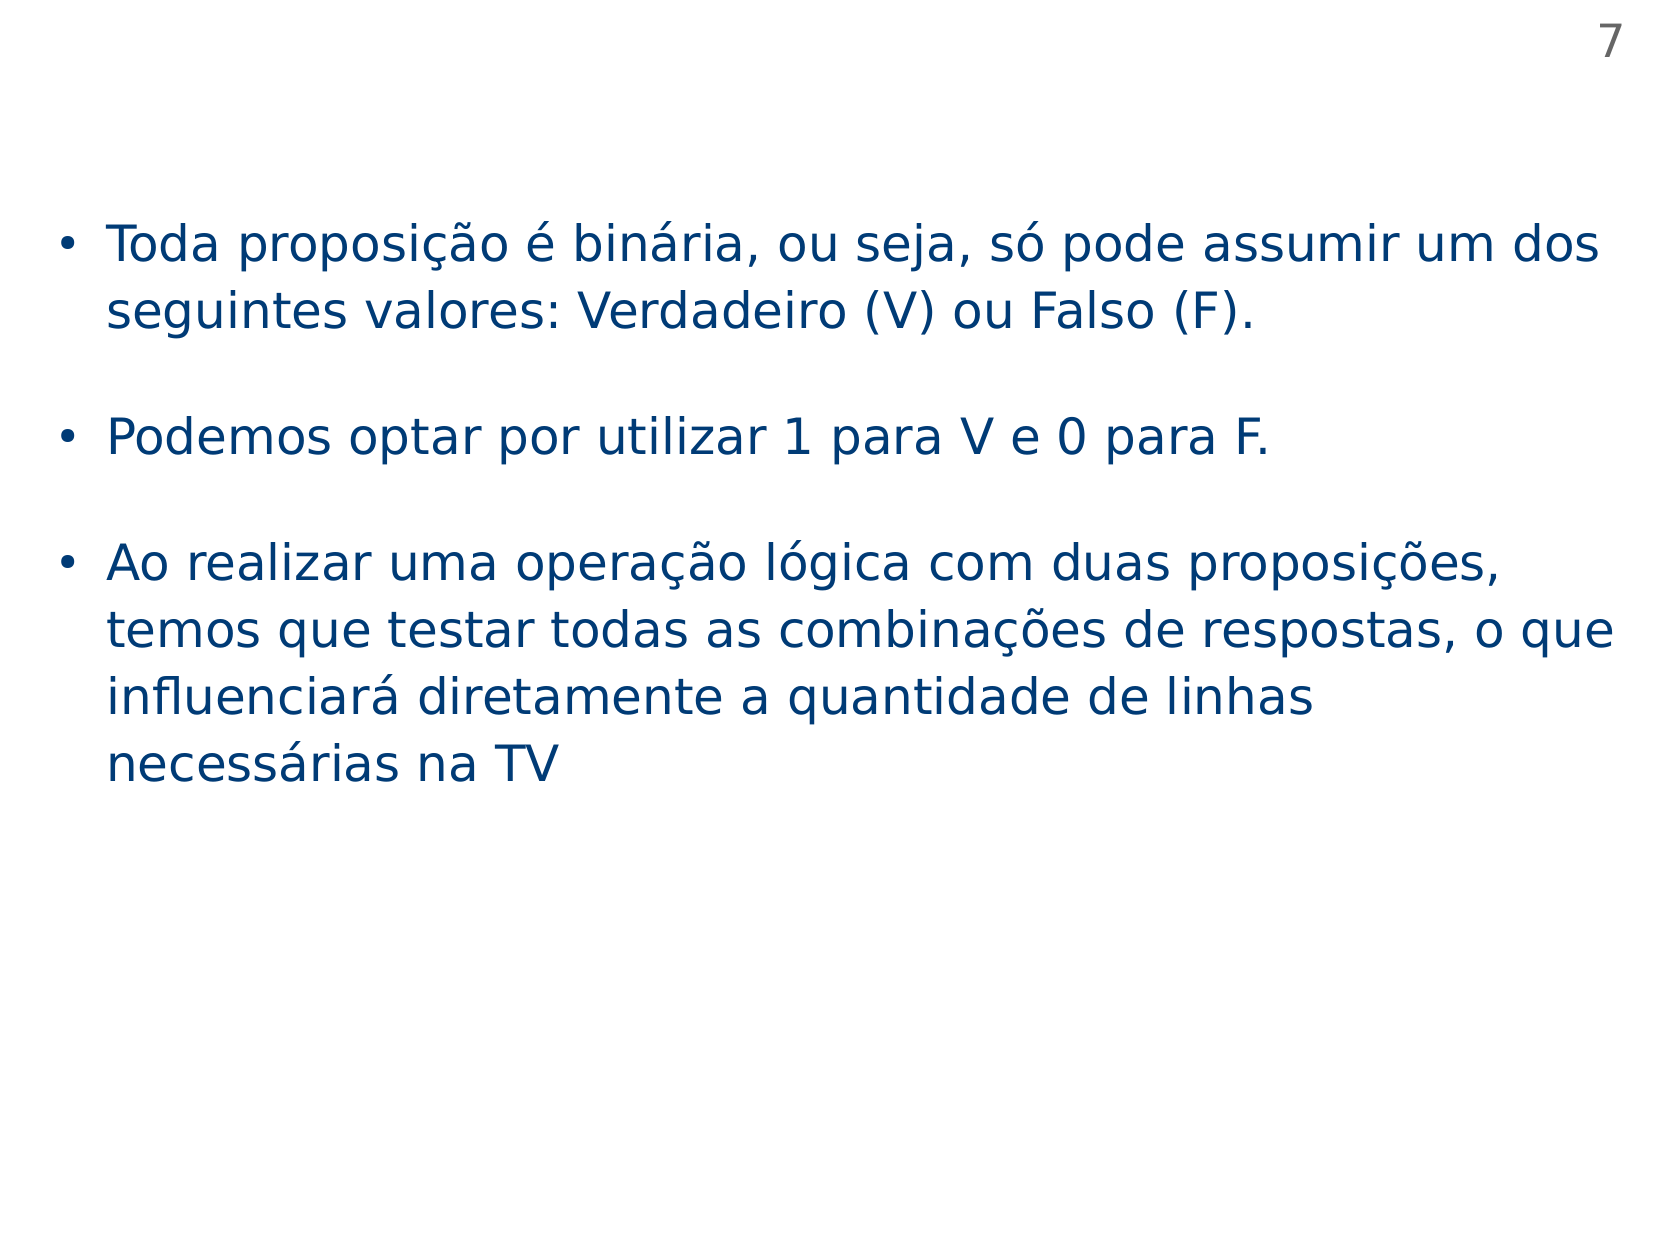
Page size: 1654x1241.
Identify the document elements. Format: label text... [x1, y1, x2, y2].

list Toda proposição é binária, ou seja, só pode assumir um dos seguintes valores: Verdadeiro (V) ou Falso (F). Podemos optar por utilizar 1 para V e 0 para F. Ao realizar uma operação lógica com duas proposições, temos que testar todas as combinações de respostas, o que influenciará diretamente a quantidade de linhas necessárias na TV [59, 206, 1625, 1211]
